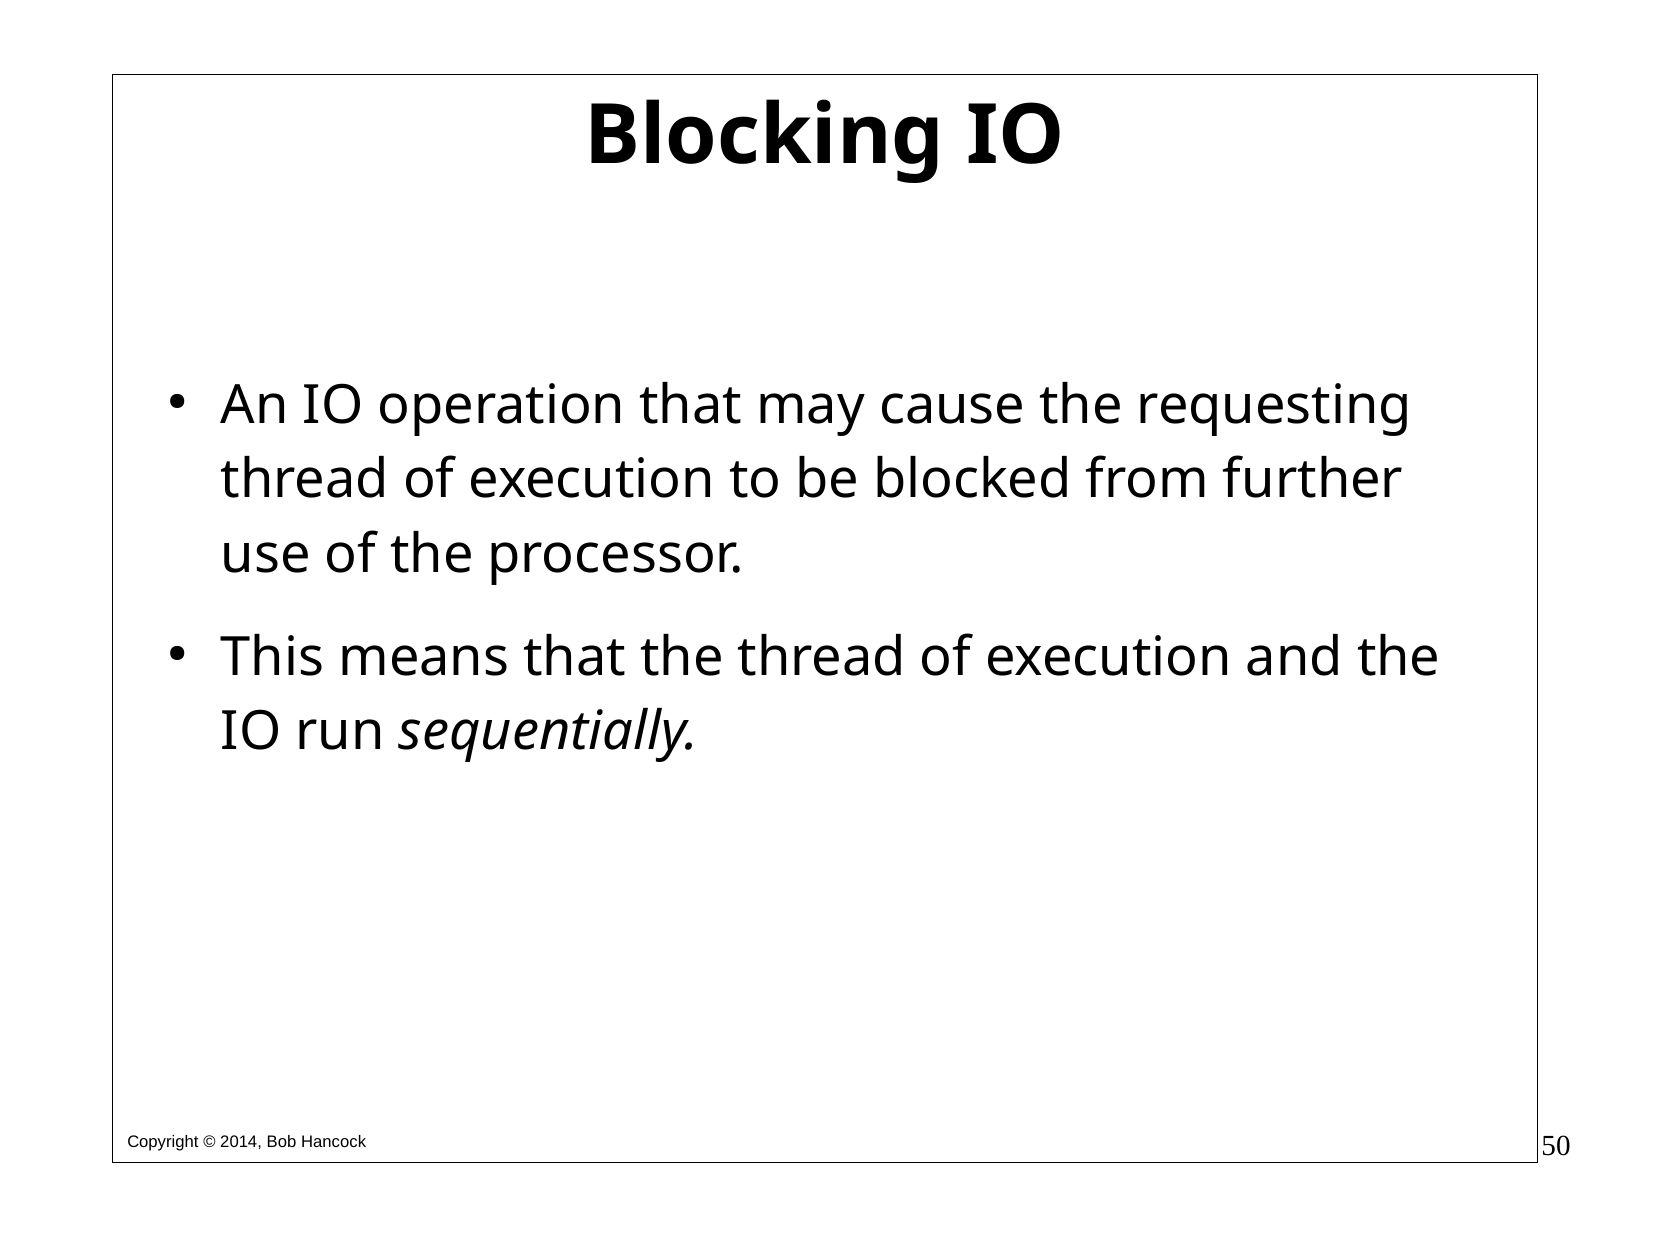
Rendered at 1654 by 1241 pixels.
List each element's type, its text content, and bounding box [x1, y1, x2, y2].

text_box Copyright © 2014, Bob Hancock [112, 1125, 382, 1159]
title Blocking IO [112, 75, 1538, 188]
list An IO operation that may cause the requesting thread of execution to be blocked from further use of the processor. This means that the thread of execution and the IO run sequentially. [150, 262, 1501, 1126]
